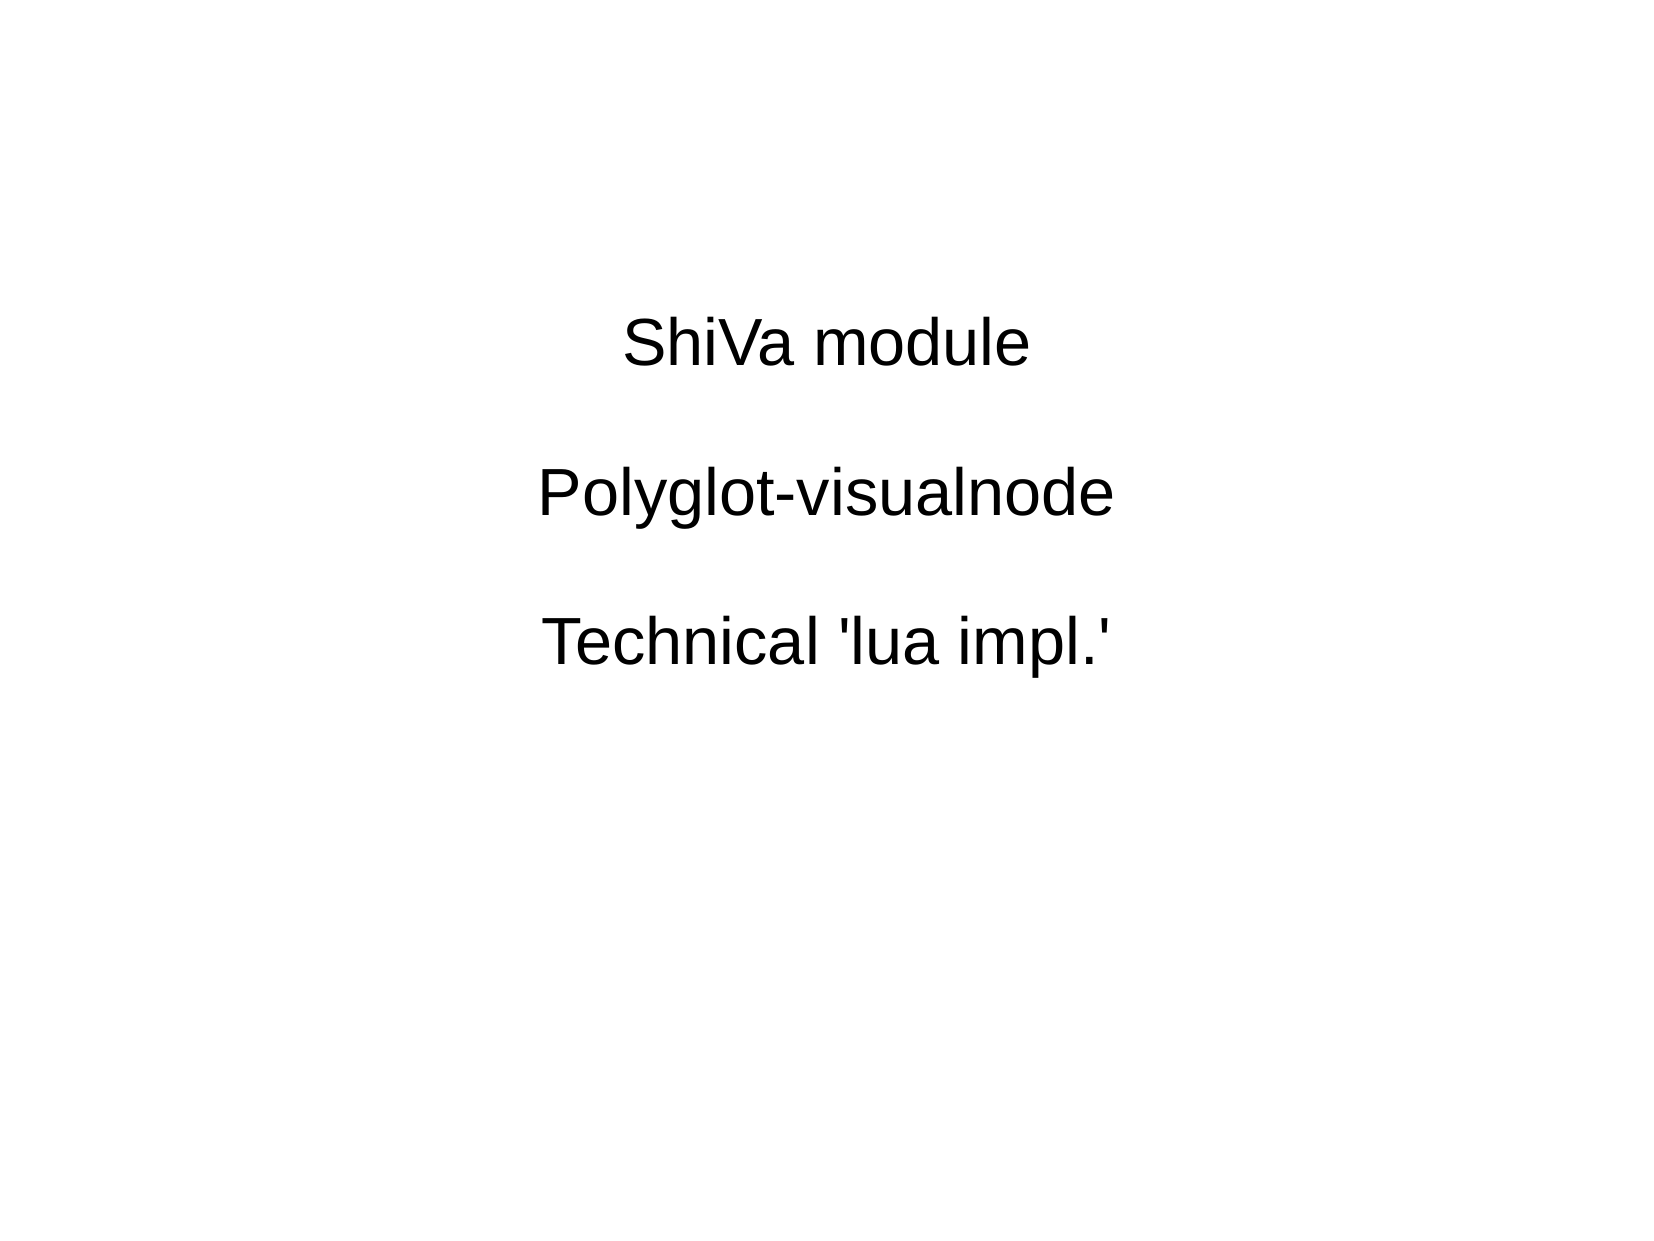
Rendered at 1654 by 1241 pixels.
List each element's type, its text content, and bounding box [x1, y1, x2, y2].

subtitle ShiVa module Polyglot-visualnode Technical 'lua impl.' [82, 49, 1571, 1010]
